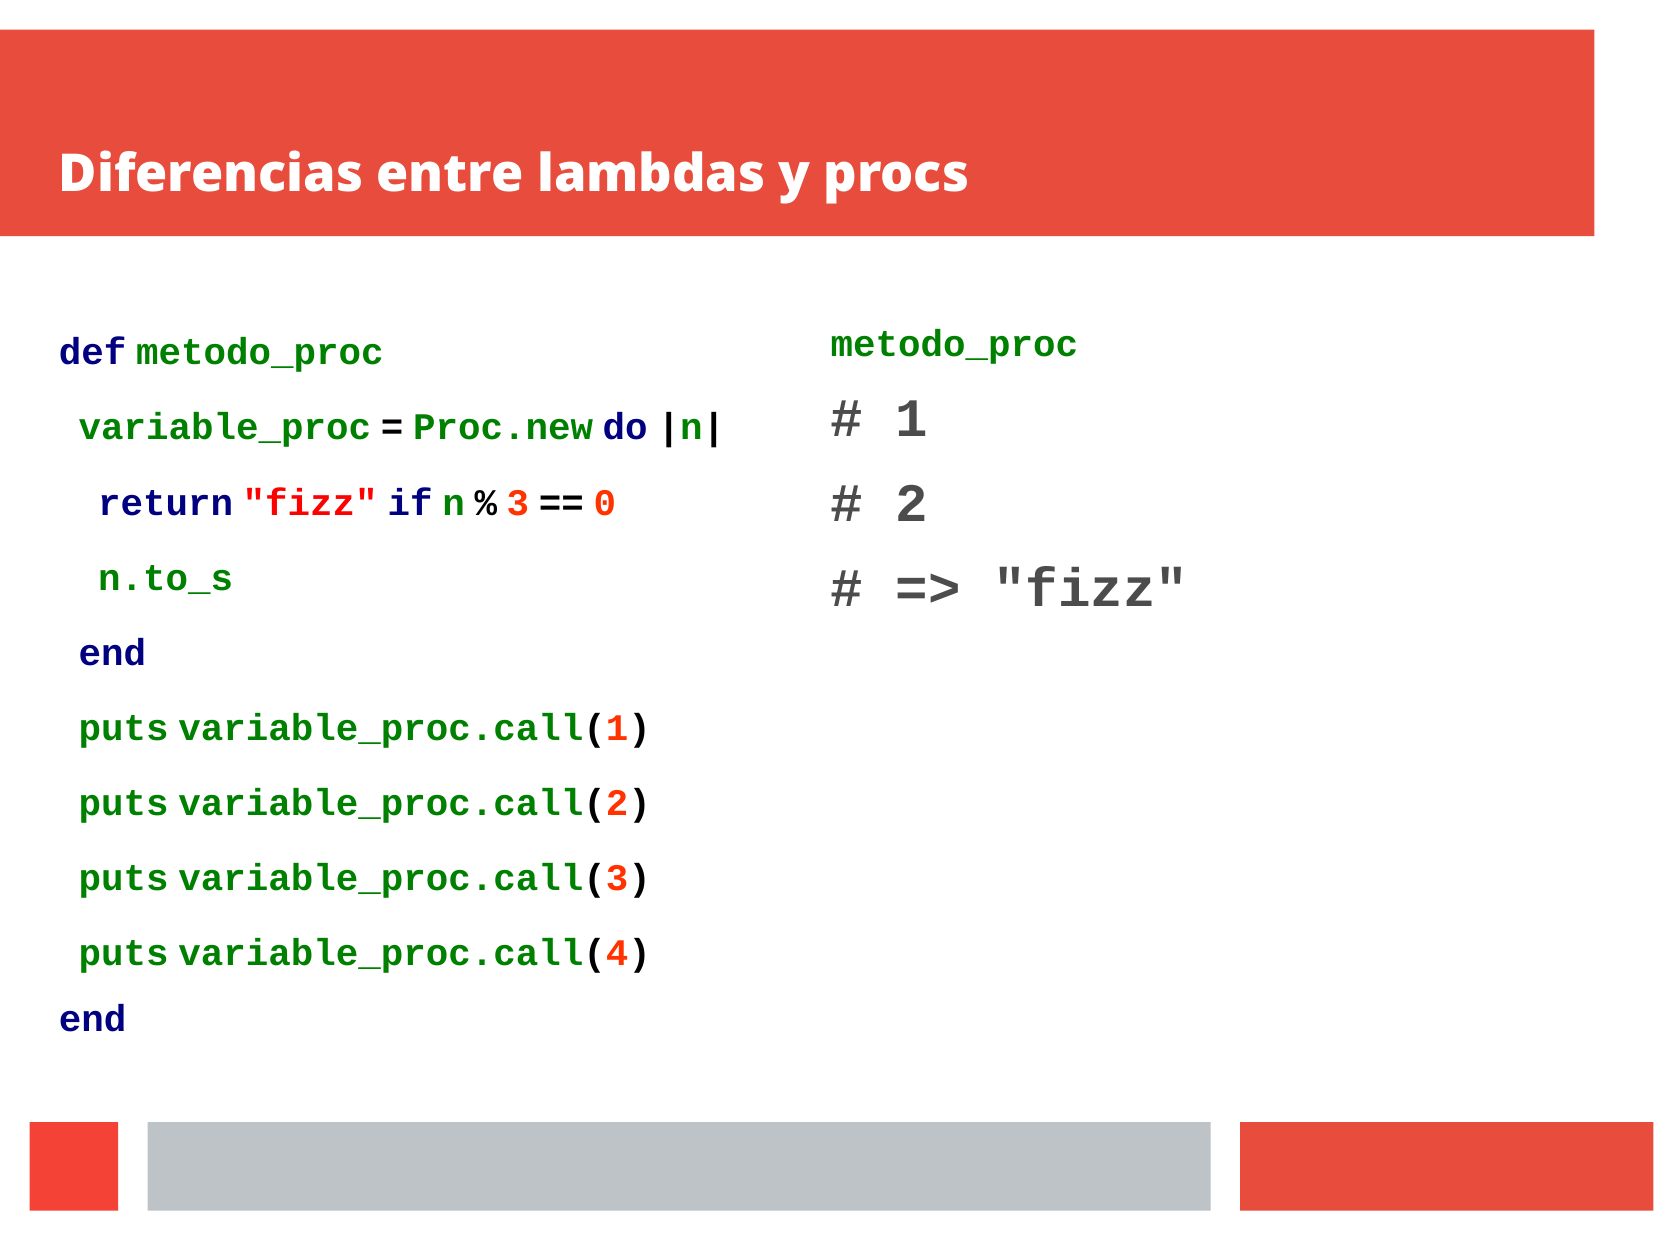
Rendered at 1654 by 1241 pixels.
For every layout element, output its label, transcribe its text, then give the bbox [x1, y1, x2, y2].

list def metodo_proc variable_proc = Proc.new do |n| return "fizz" if n % 3 == 0 n.to_s end puts variable_proc.call(1) puts variable_proc.call(2) puts variable_proc.call(3) puts variable_proc.call(4) end [59, 324, 794, 1093]
list metodo_proc # 1 # 2 # => "fizz" [830, 324, 1566, 1093]
title Diferencias entre lambdas y procs [59, 59, 1595, 207]
